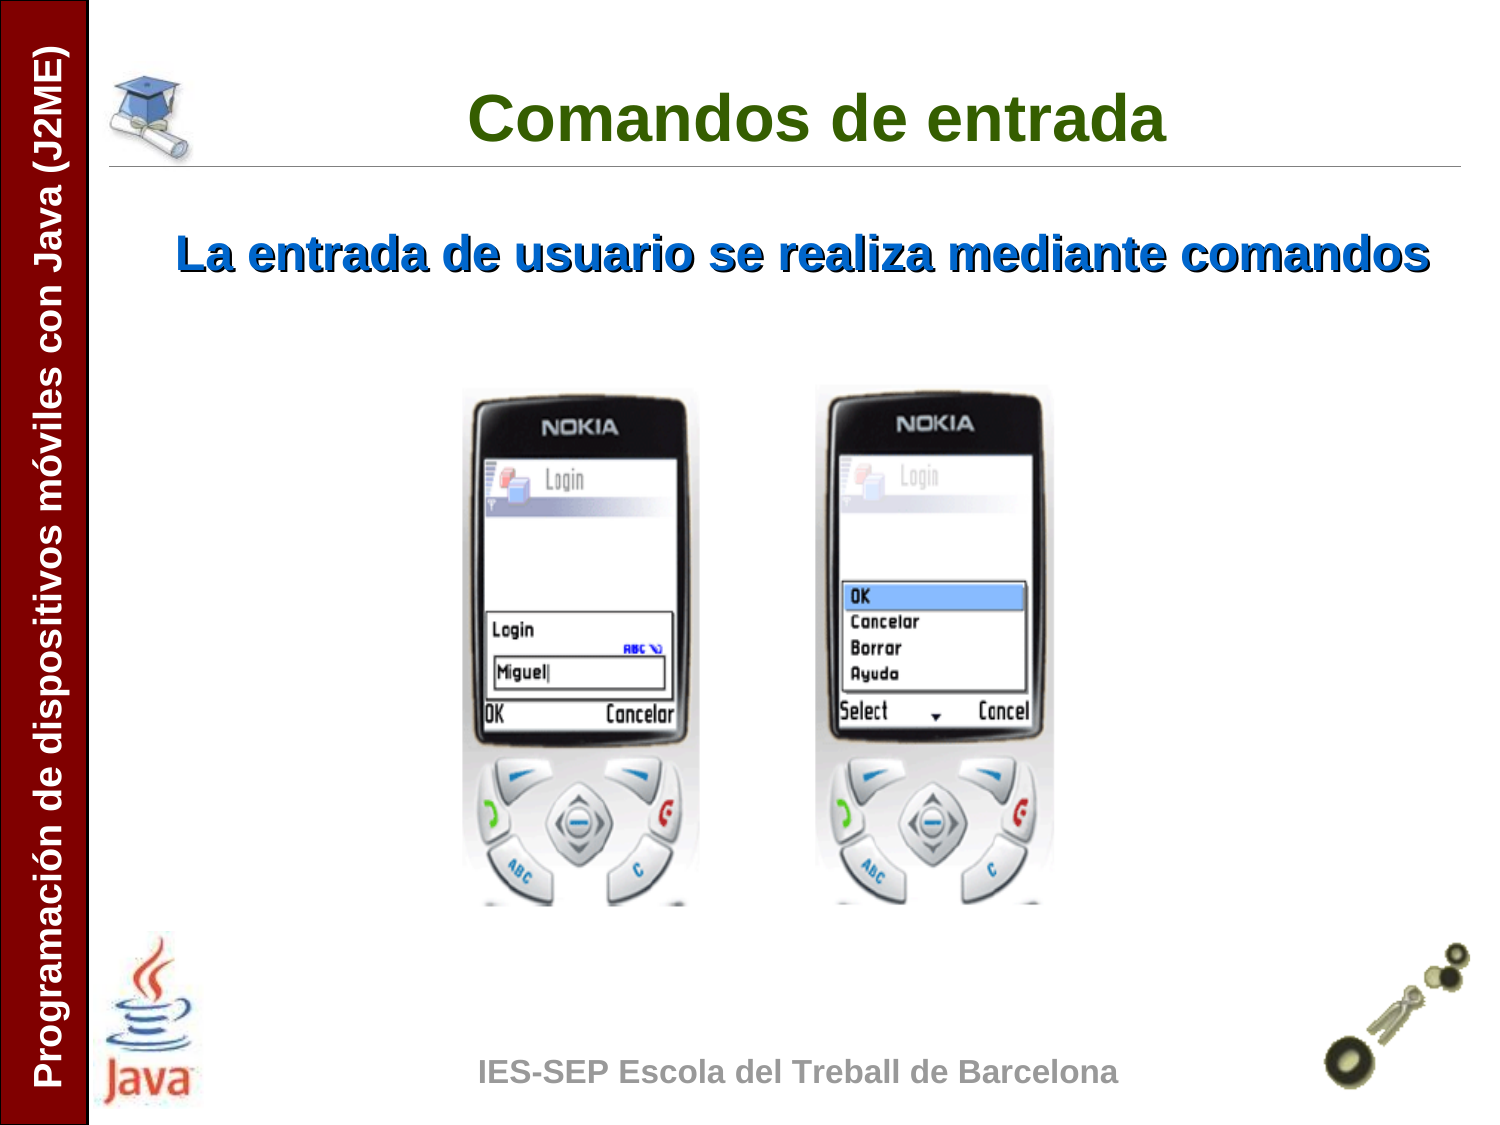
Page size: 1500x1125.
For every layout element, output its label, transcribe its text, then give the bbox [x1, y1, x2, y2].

picture [1322, 939, 1471, 1094]
picture [93, 931, 204, 1109]
picture [93, 61, 206, 174]
picture [387, 362, 1161, 942]
title Comandos de entrada [211, 75, 1424, 163]
list La entrada de usuario se realiza mediante comandos [174, 224, 1451, 988]
